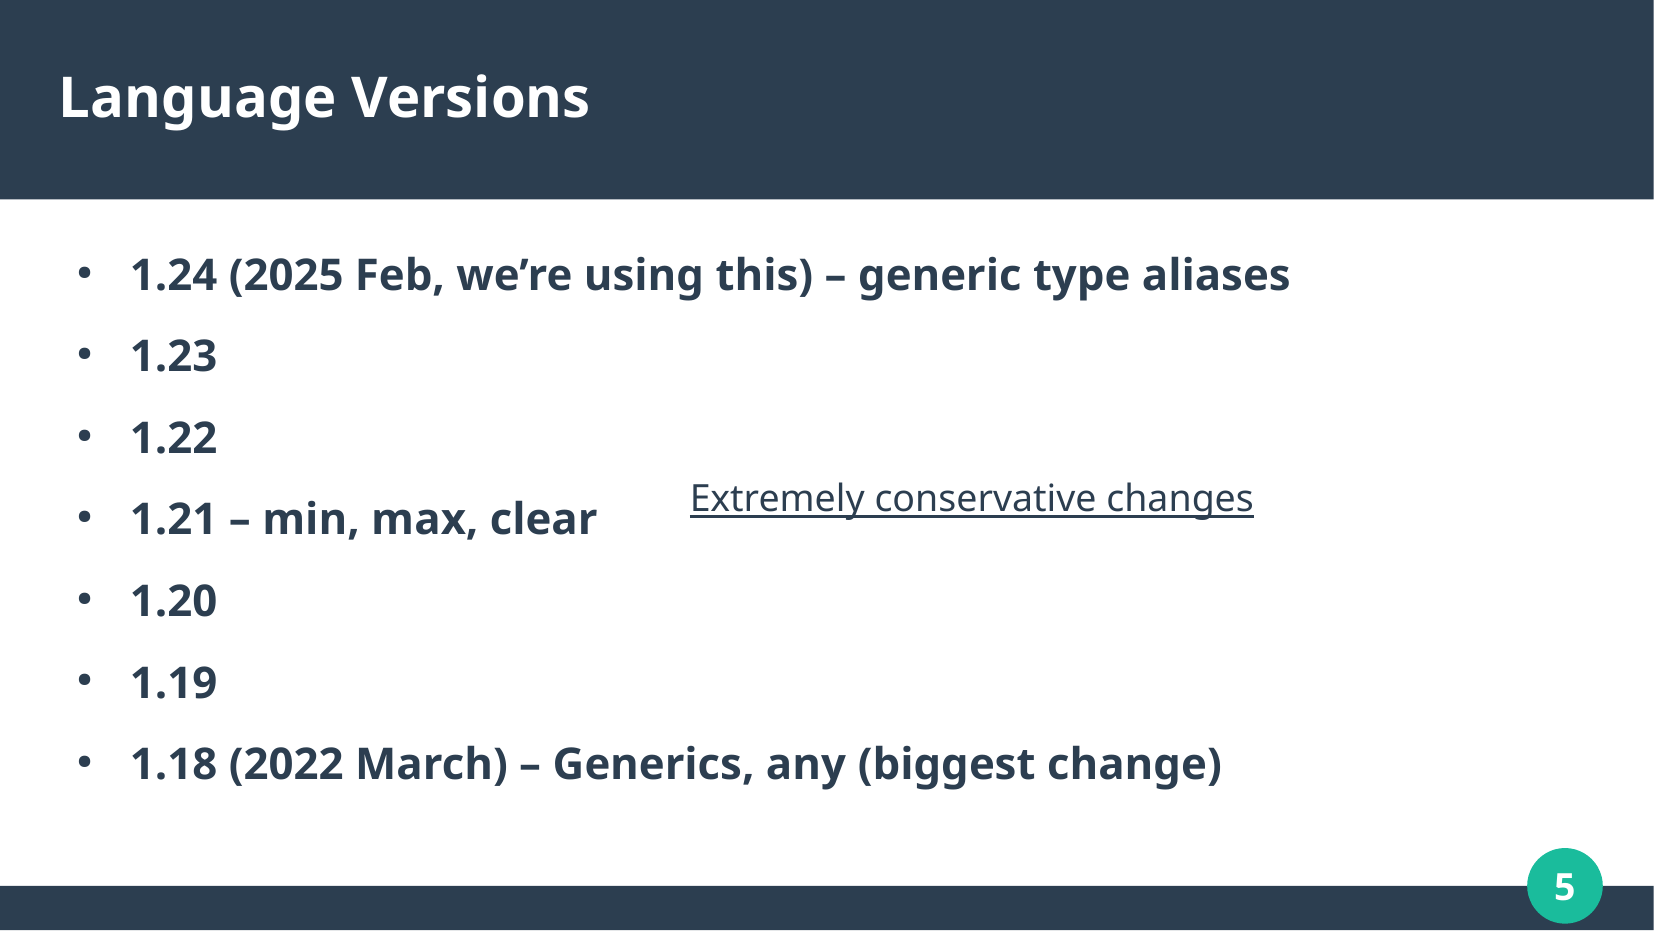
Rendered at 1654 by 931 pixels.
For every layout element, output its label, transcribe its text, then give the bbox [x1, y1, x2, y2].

list 1.24 (2025 Feb, we’re using this) – generic type aliases 1.23 1.22 1.21 – min, max, clear 1.20 1.19 1.18 (2022 March) – Generics, any (biggest change) [59, 243, 1595, 864]
title Language Versions [59, 37, 1595, 155]
text_box Extremely conservative changes [675, 387, 1576, 607]
